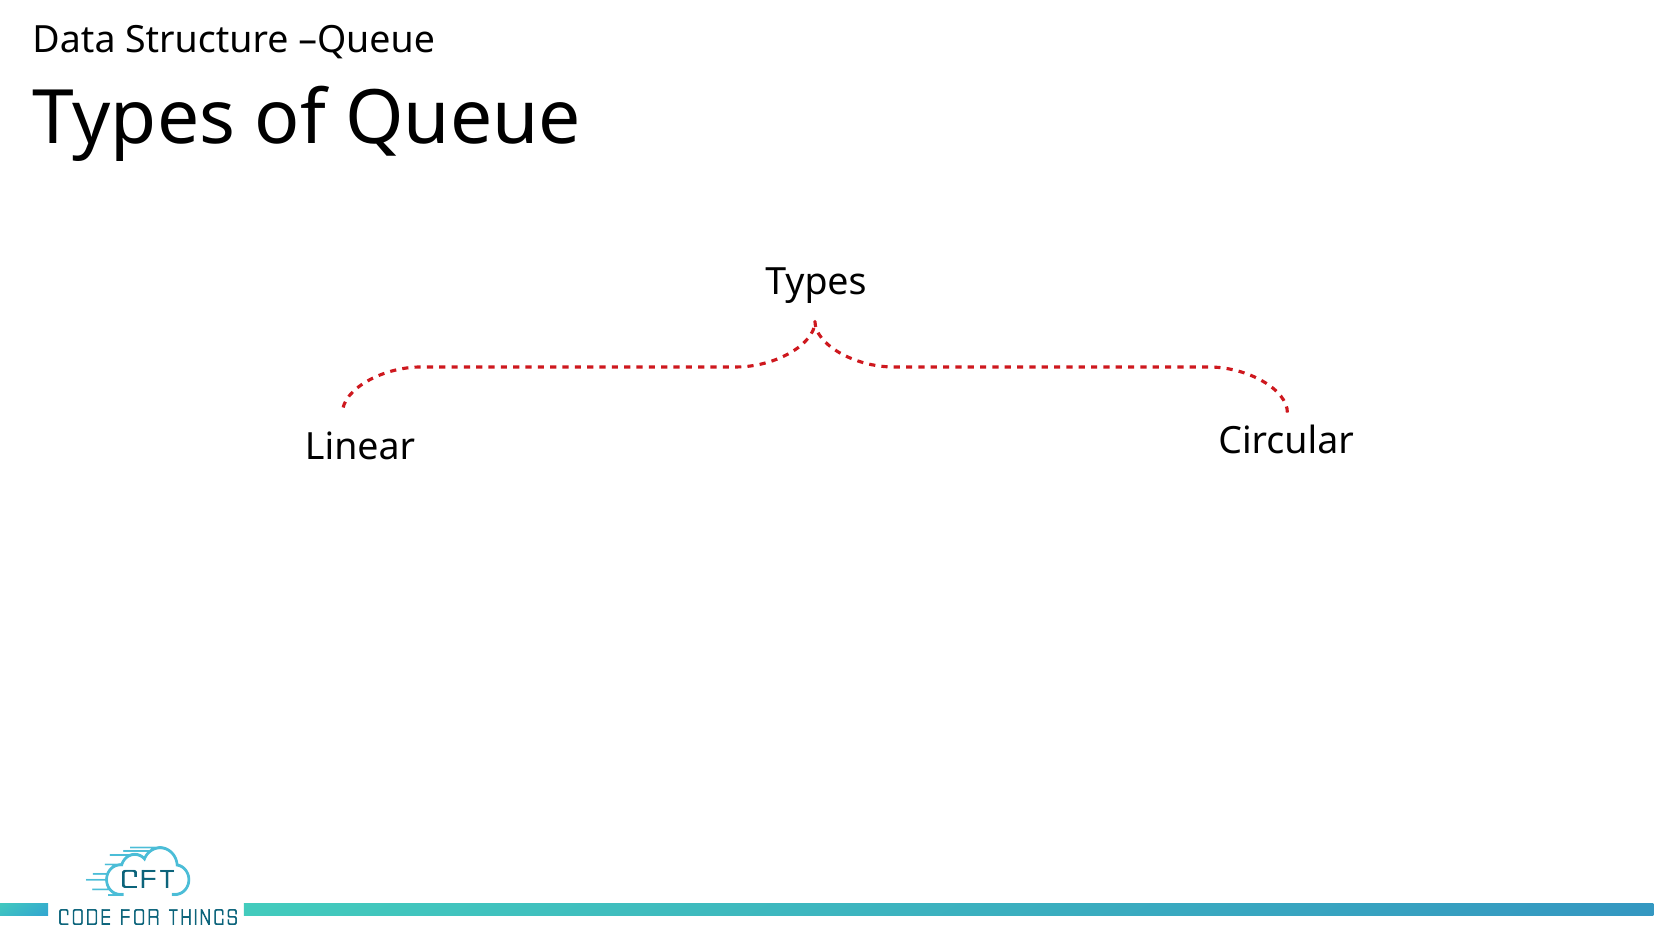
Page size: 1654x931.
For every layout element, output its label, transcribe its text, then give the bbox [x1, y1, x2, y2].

text_box Linear [289, 412, 441, 479]
text_box Types [750, 247, 886, 313]
text_box Circular [1203, 406, 1441, 473]
picture [59, 846, 237, 925]
title Data Structure –Queue Types of Queue [32, 12, 1184, 166]
